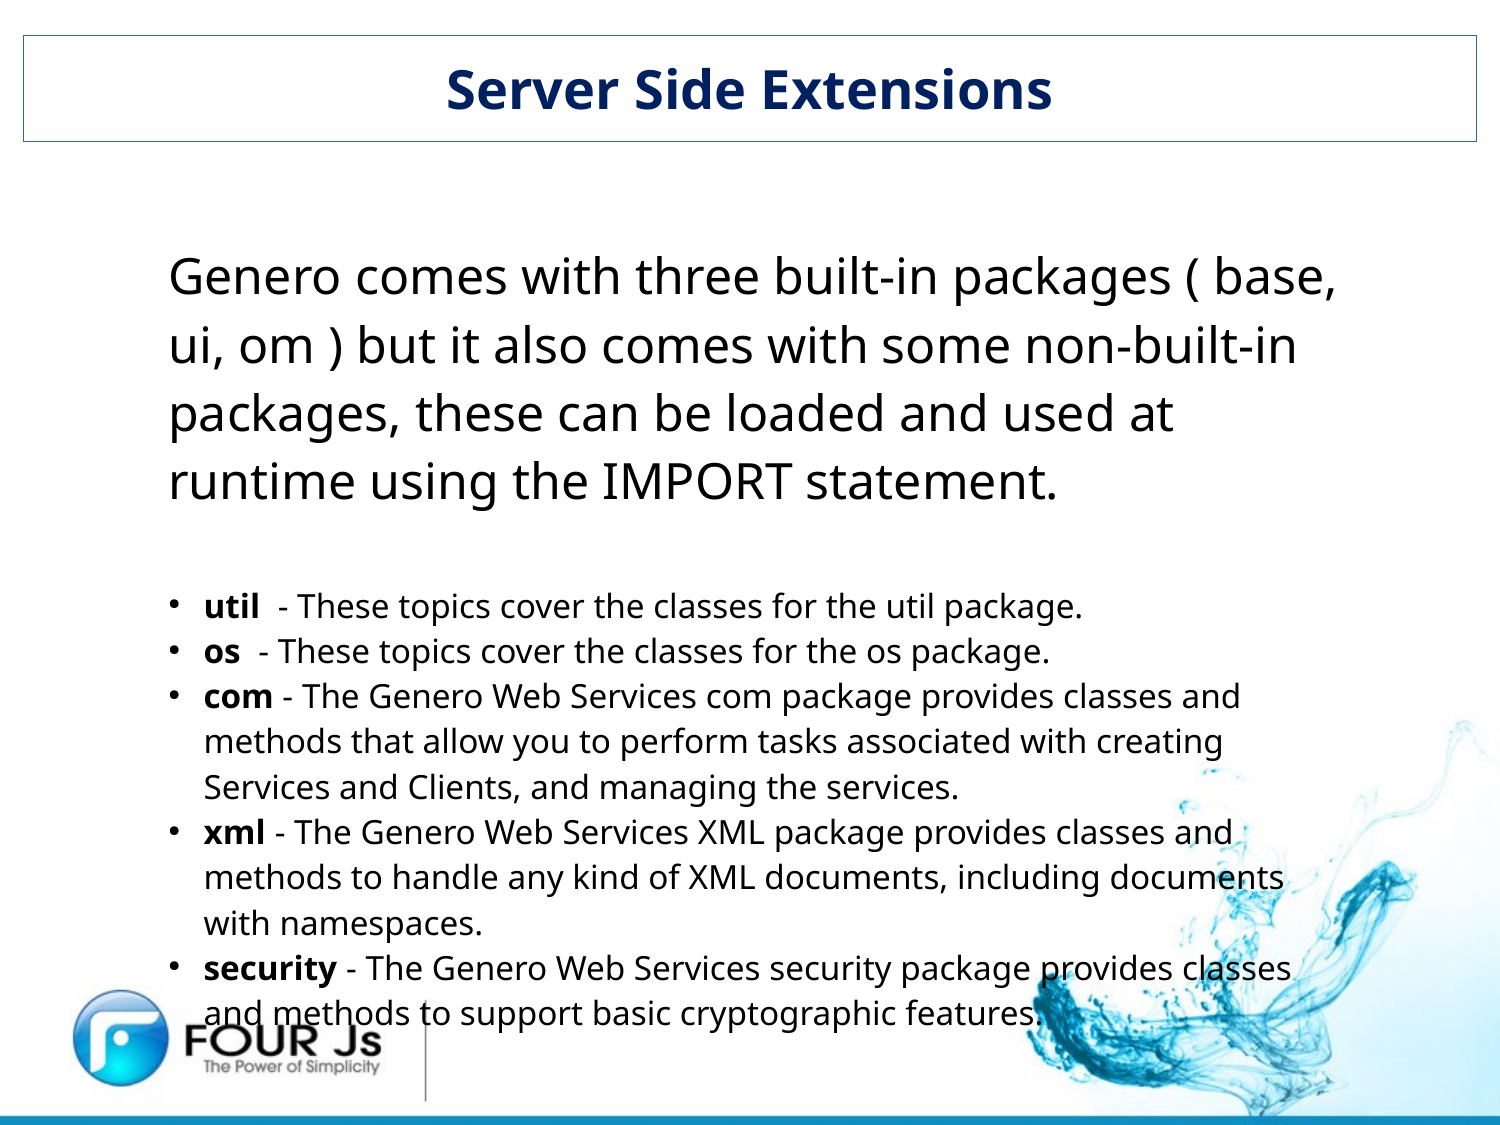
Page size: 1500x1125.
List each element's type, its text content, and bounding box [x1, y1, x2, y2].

text_box Genero comes with three built-in packages ( base, ui, om ) but it also comes with some non-built-in packages, these can be loaded and used at runtime using the IMPORT statement. util - These topics cover the classes for the util package. os - These topics cover the classes for the os package. com - The Genero Web Services com package provides classes and methods that allow you to perform tasks associated with creating Services and Clients, and managing the services. xml - The Genero Web Services XML package provides classes and methods to handle any kind of XML documents, including documents with namespaces. security - The Genero Web Services security package provides classes and methods to support basic cryptographic features. [153, 234, 1371, 1065]
picture [0, 0, 1500, 1122]
title Server Side Extensions [23, 35, 1477, 142]
